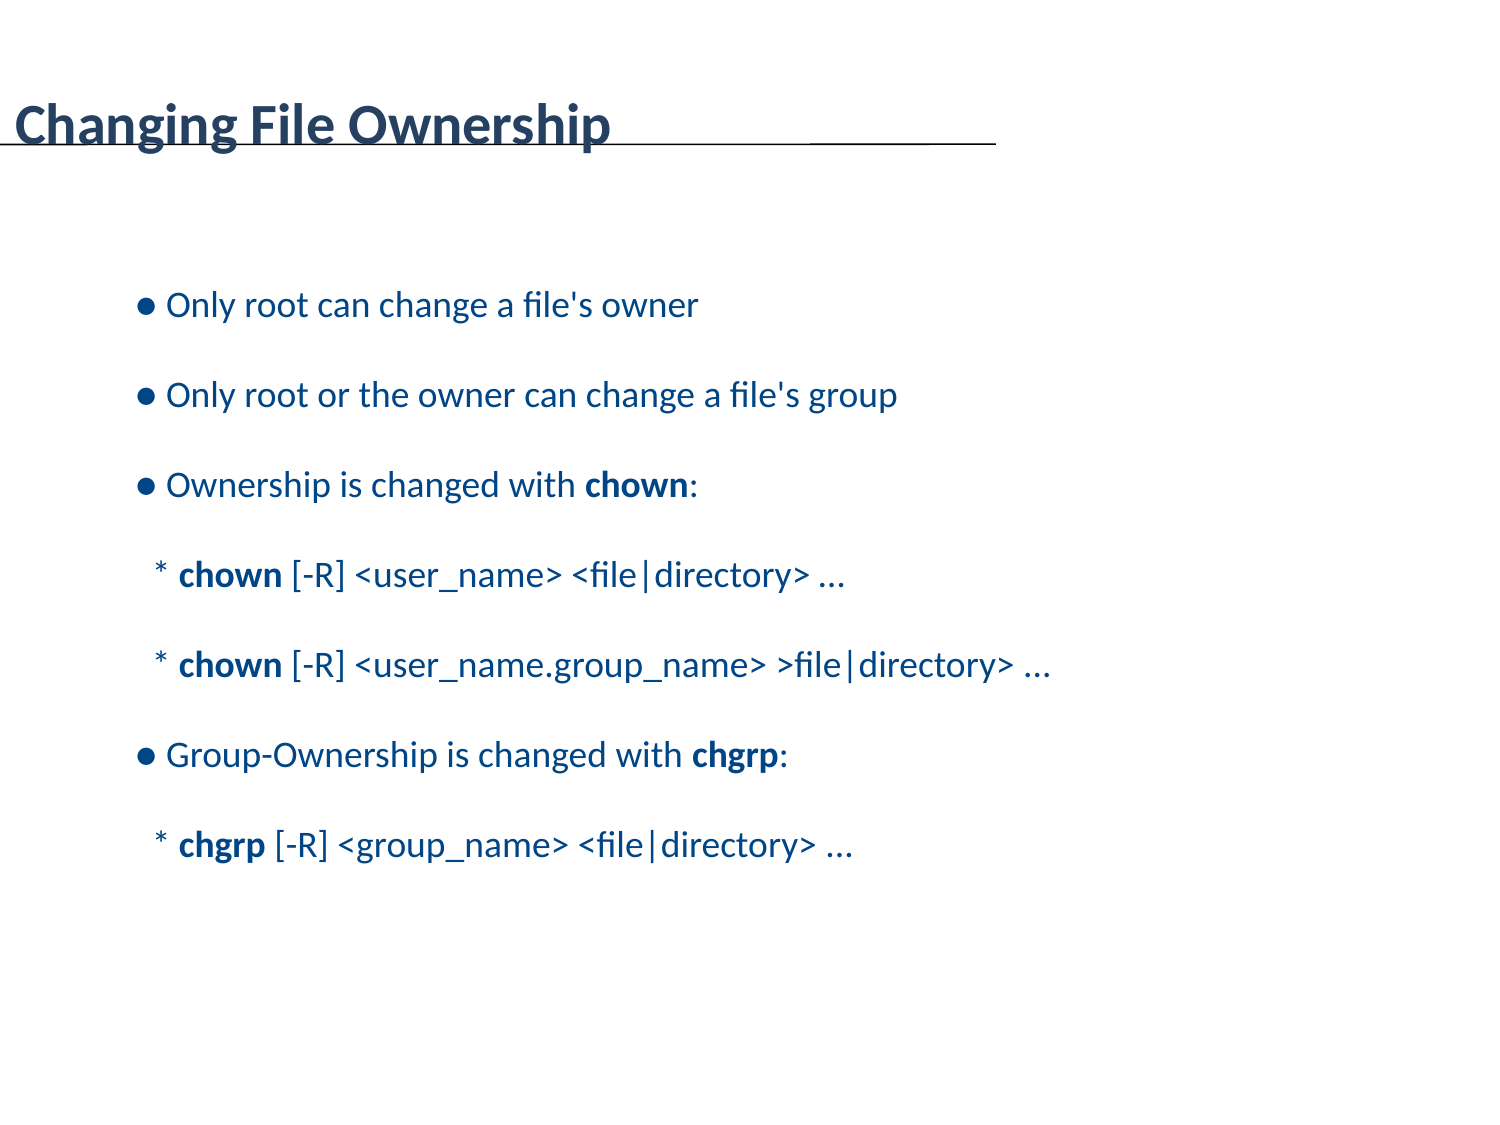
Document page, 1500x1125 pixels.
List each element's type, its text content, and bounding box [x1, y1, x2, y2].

text_box Changing File Ownership [0, 79, 1051, 165]
text_box ● Only root can change a file's owner ● Only root or the owner can change a file's group ● Ownership is changed with chown: * chown [-R] <user_name> <file|directory> … * chown [-R] <user_name.group_name> >file|directory> ... ● Group-Ownership is changed with chgrp: * chgrp [-R] <group_name> <file|directory> ... [120, 227, 1336, 873]
